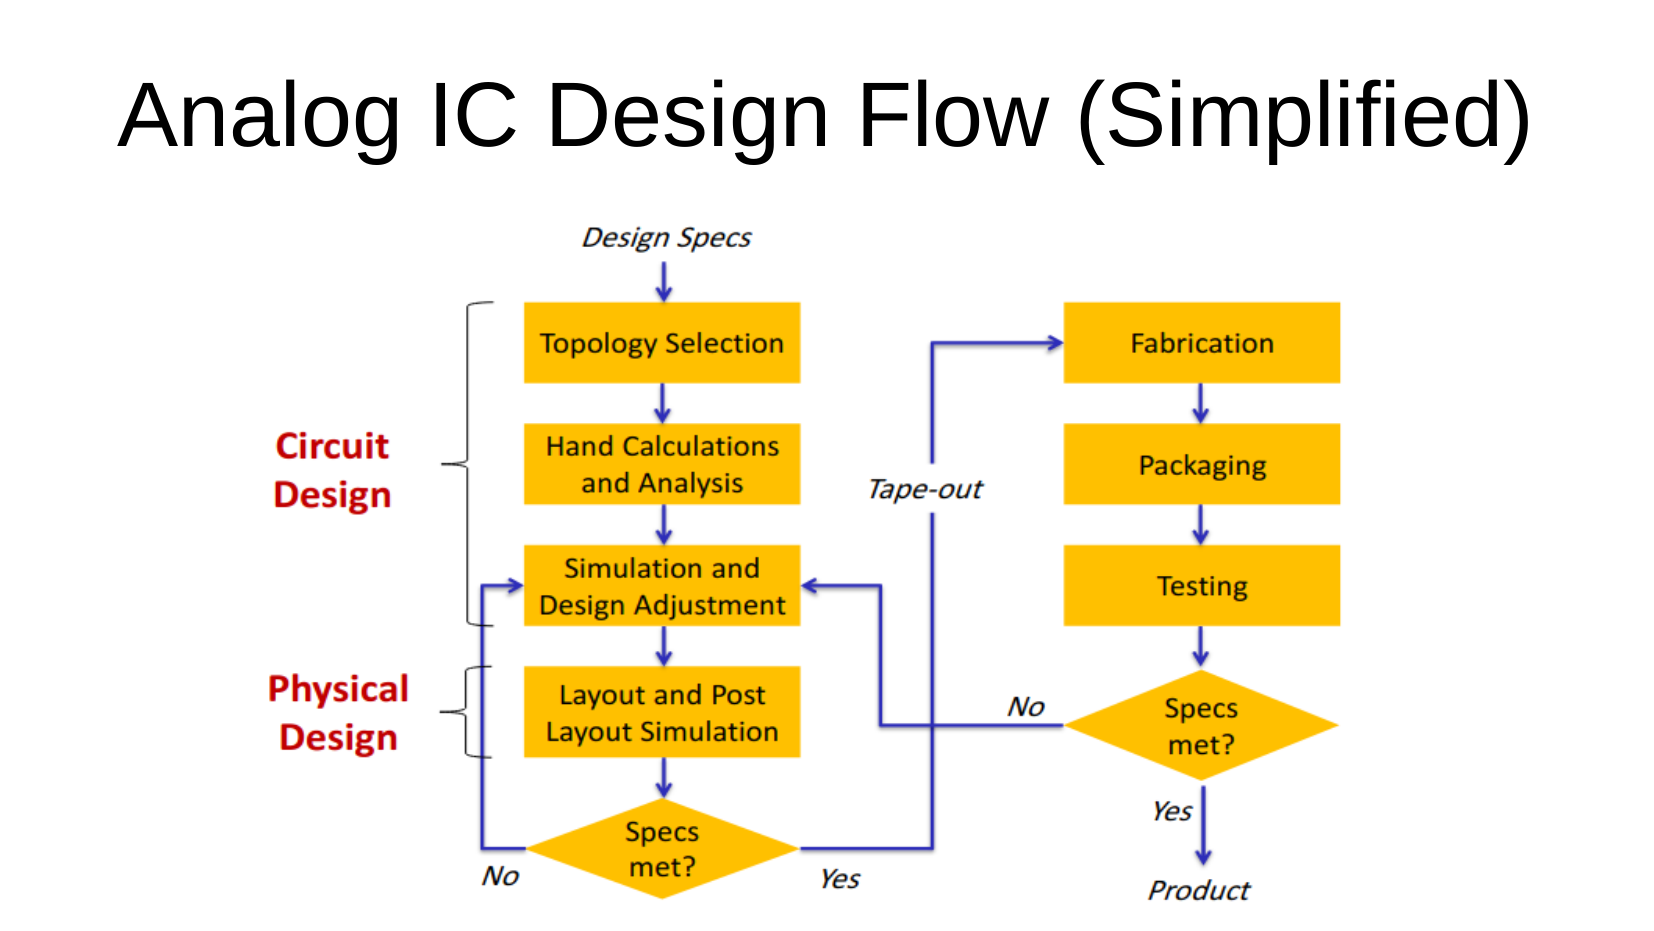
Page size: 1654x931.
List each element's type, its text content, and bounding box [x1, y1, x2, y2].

title Analog IC Design Flow (Simplified) [82, 37, 1571, 193]
picture [265, 194, 1389, 931]
